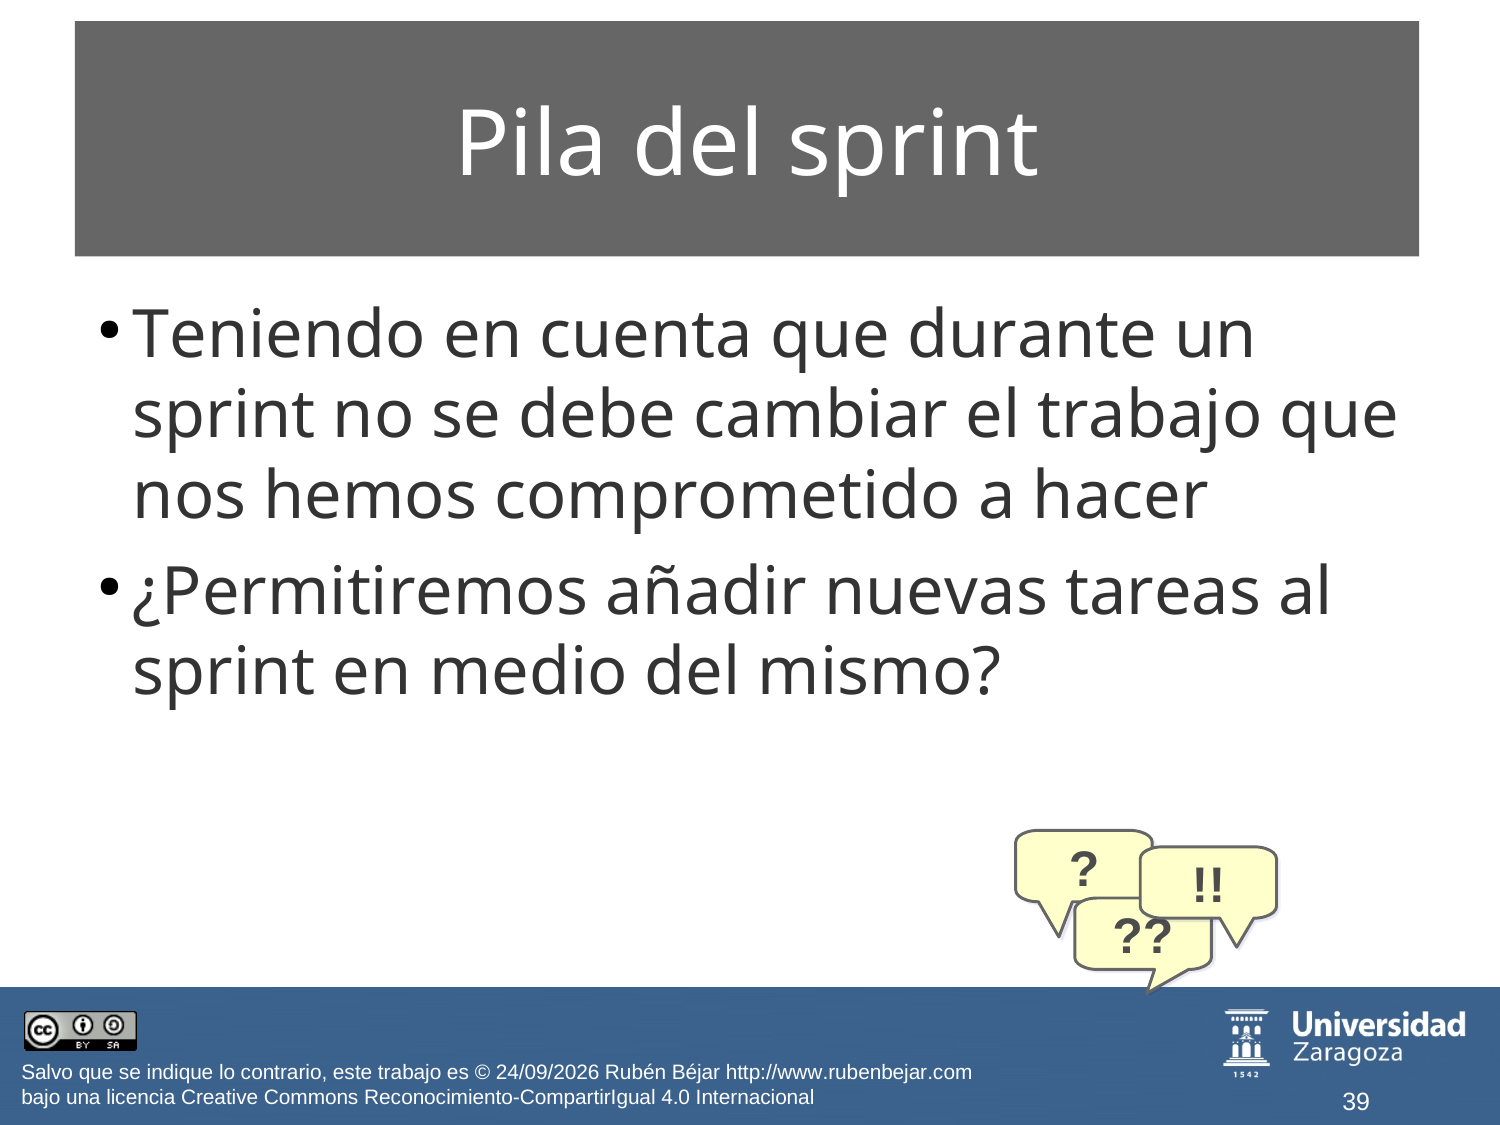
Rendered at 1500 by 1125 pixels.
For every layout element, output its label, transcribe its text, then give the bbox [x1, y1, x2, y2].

picture [0, 987, 1500, 1125]
title Pila del sprint [74, 21, 1420, 257]
list Teniendo en cuenta que durante un sprint no se debe cambiar el trabajo que nos hemos comprometido a hacer ¿Permitiremos añadir nuevas tareas al sprint en medio del mismo? [82, 283, 1418, 957]
text_box ?? [1074, 897, 1212, 994]
text_box !! [1140, 846, 1277, 948]
text_box ? [1015, 830, 1153, 937]
